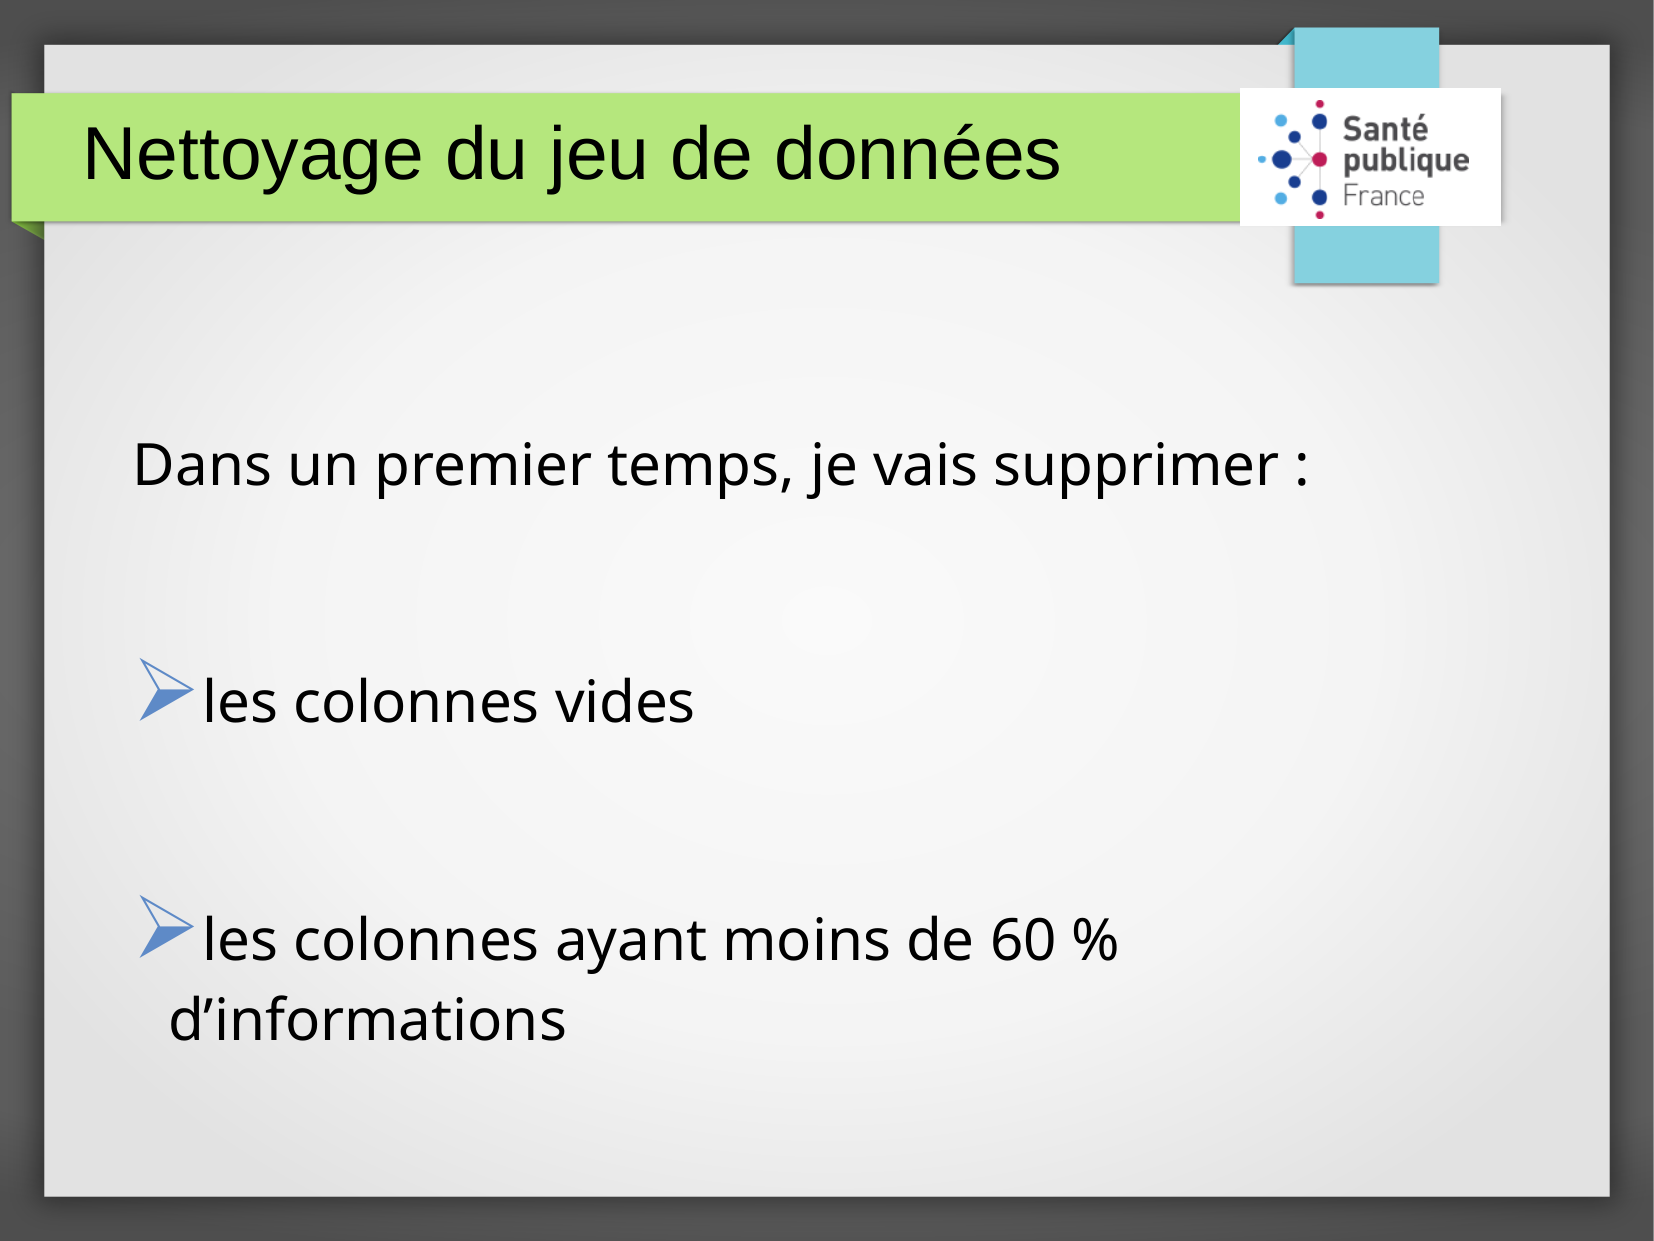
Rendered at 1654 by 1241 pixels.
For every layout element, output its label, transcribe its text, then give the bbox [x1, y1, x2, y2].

picture [0, 0, 1654, 1241]
text_box Dans un premier temps, je vais supprimer : les colonnes vides les colonnes ayant moins de 60 % d’informations [118, 415, 1501, 1035]
title Nettoyage du jeu de données [82, 94, 1240, 213]
